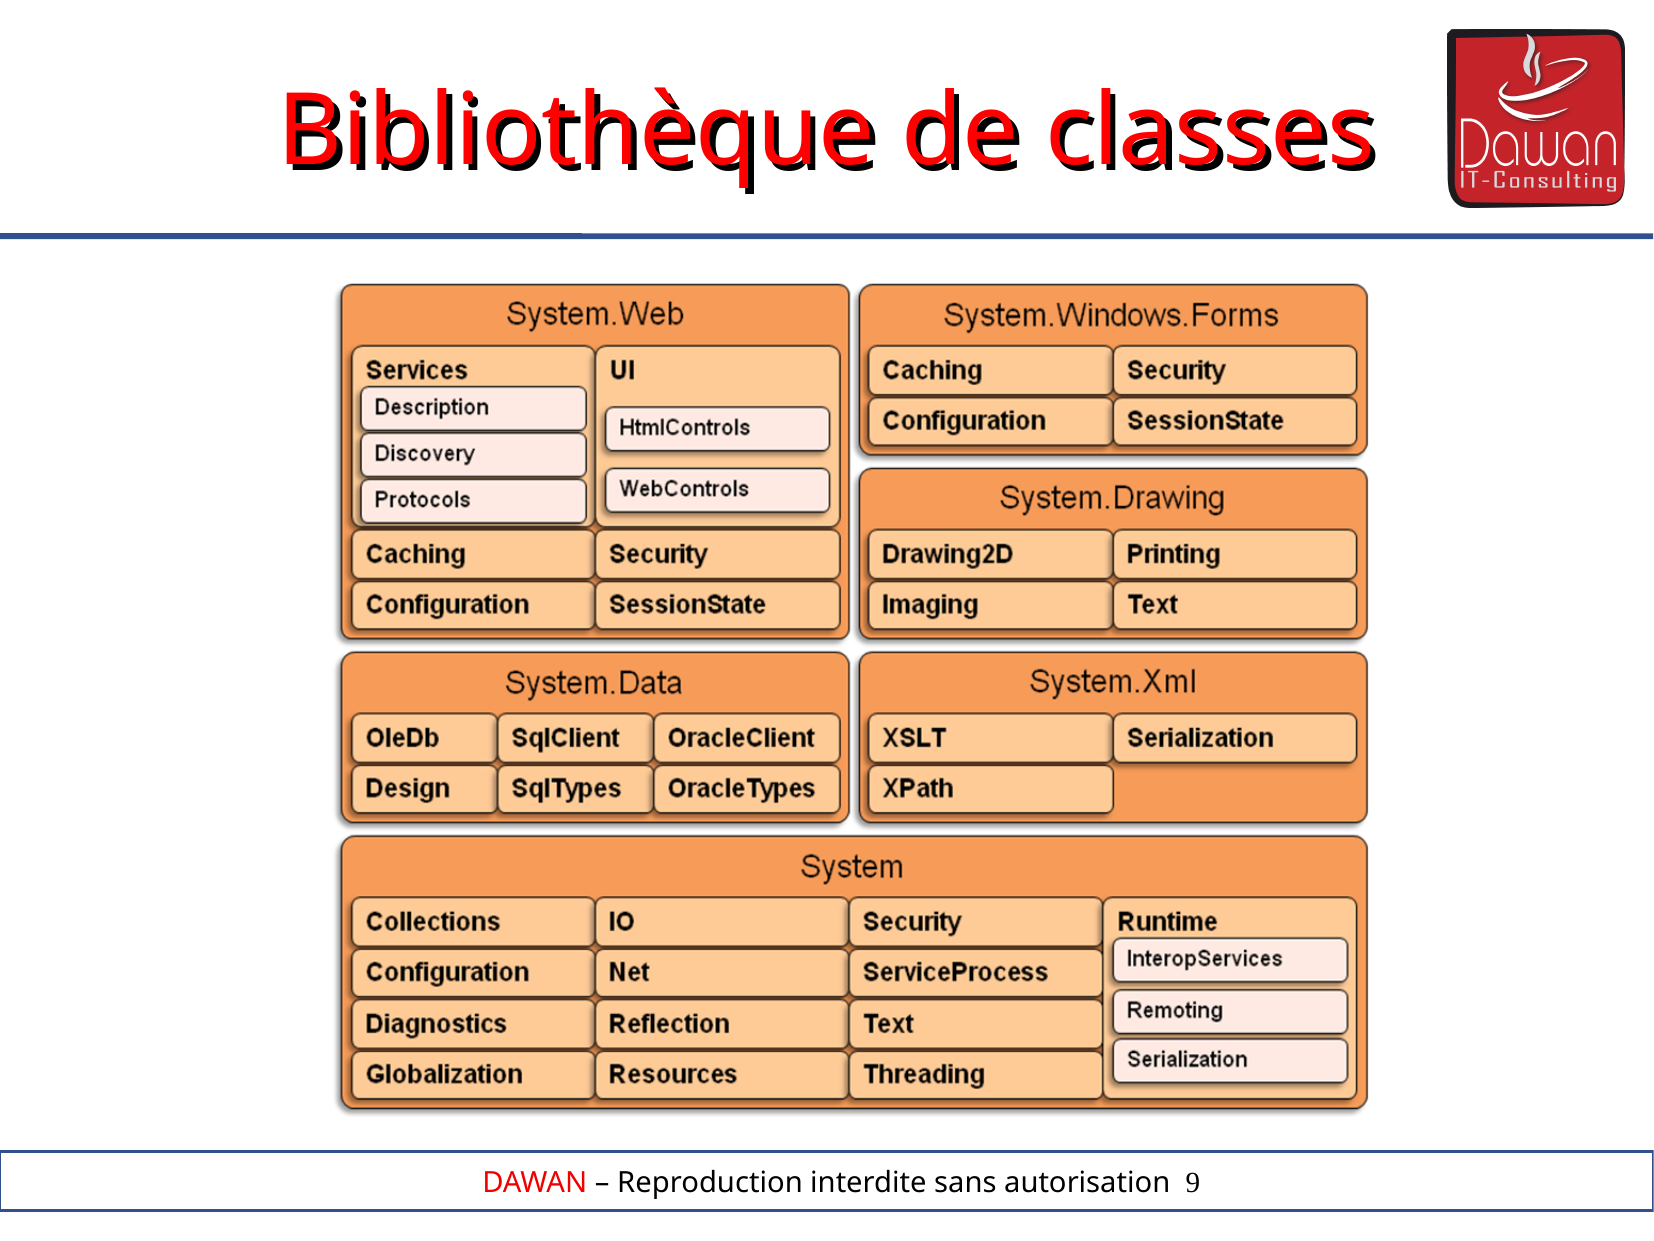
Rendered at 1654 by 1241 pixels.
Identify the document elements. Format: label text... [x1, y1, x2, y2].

picture [330, 283, 1371, 1117]
text_box Bibliothèque de classes [88, 50, 1565, 182]
text_box [1185, 1163, 1565, 1228]
